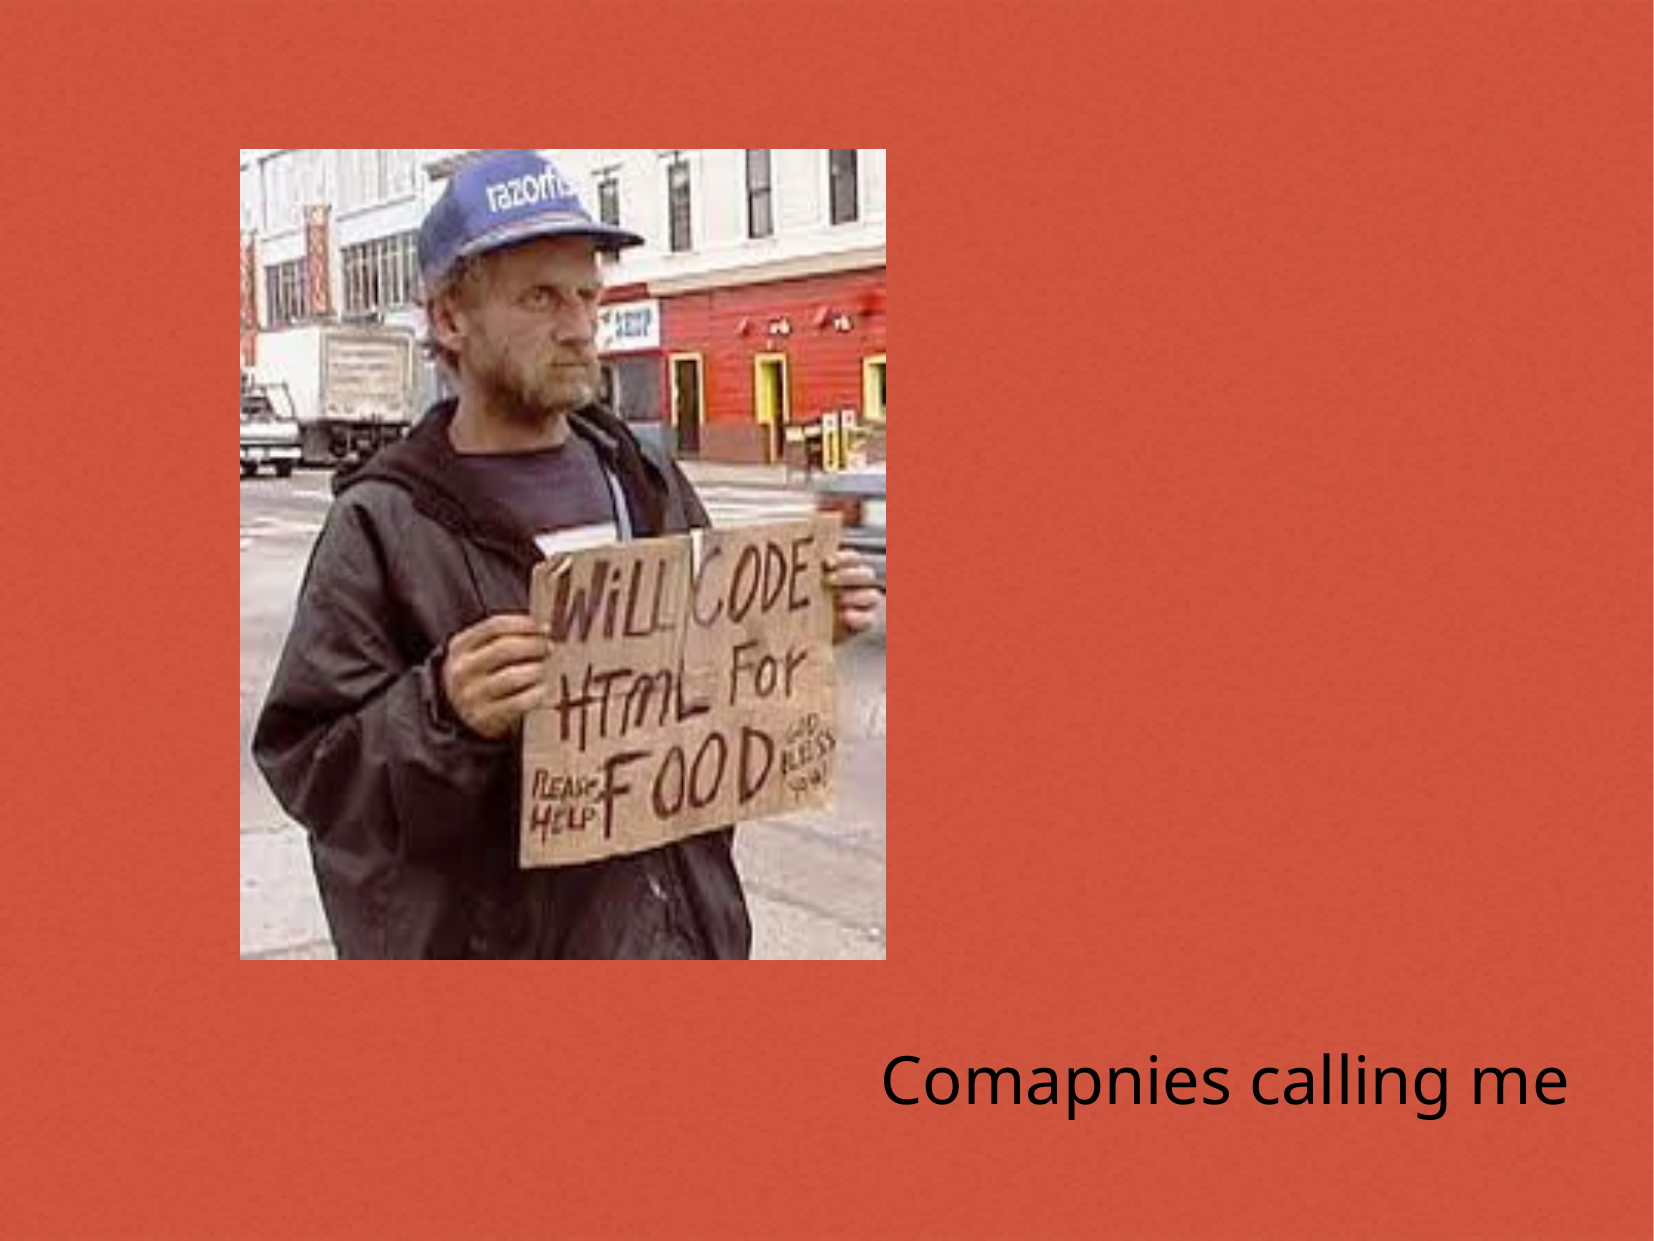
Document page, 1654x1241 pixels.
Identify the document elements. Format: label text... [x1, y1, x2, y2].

picture [0, 0, 1654, 1241]
subtitle Comapnies calling me [82, 49, 1571, 1109]
